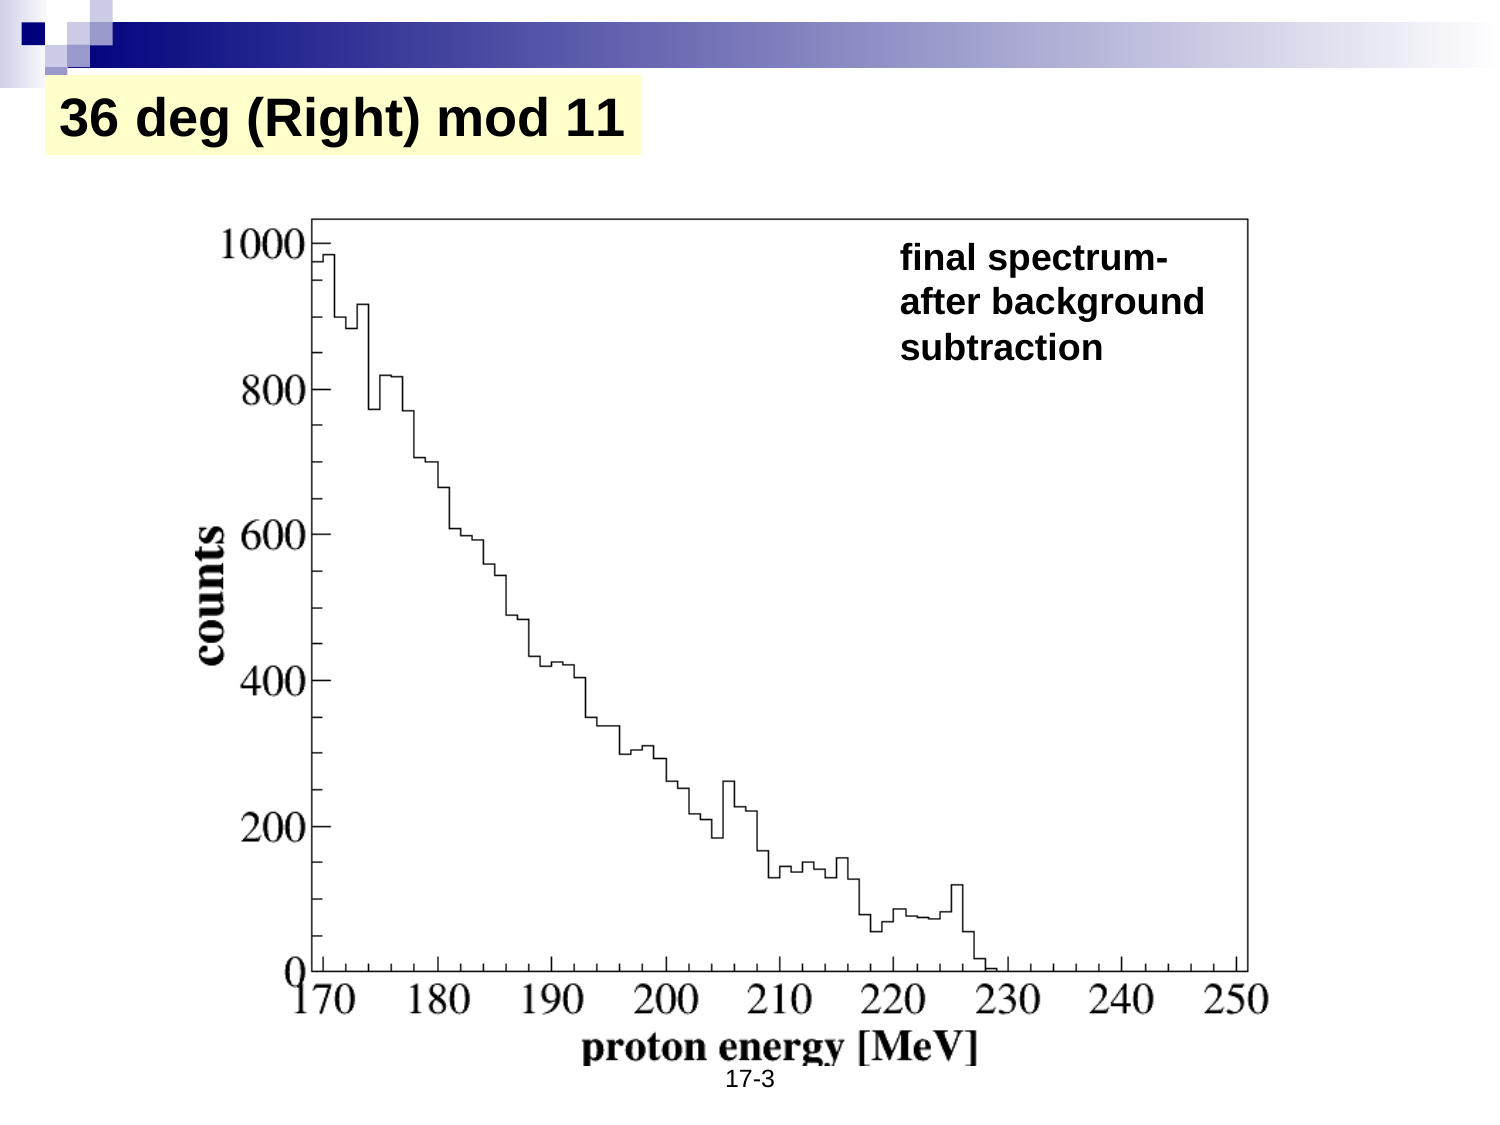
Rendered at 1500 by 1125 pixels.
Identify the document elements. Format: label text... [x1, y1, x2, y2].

text_box final spectrum- after background subtraction [885, 225, 1232, 375]
picture [195, 125, 1365, 1066]
text_box 17-3 [512, 1066, 988, 1101]
text_box 36 deg (Right) mod 11 [45, 75, 642, 155]
